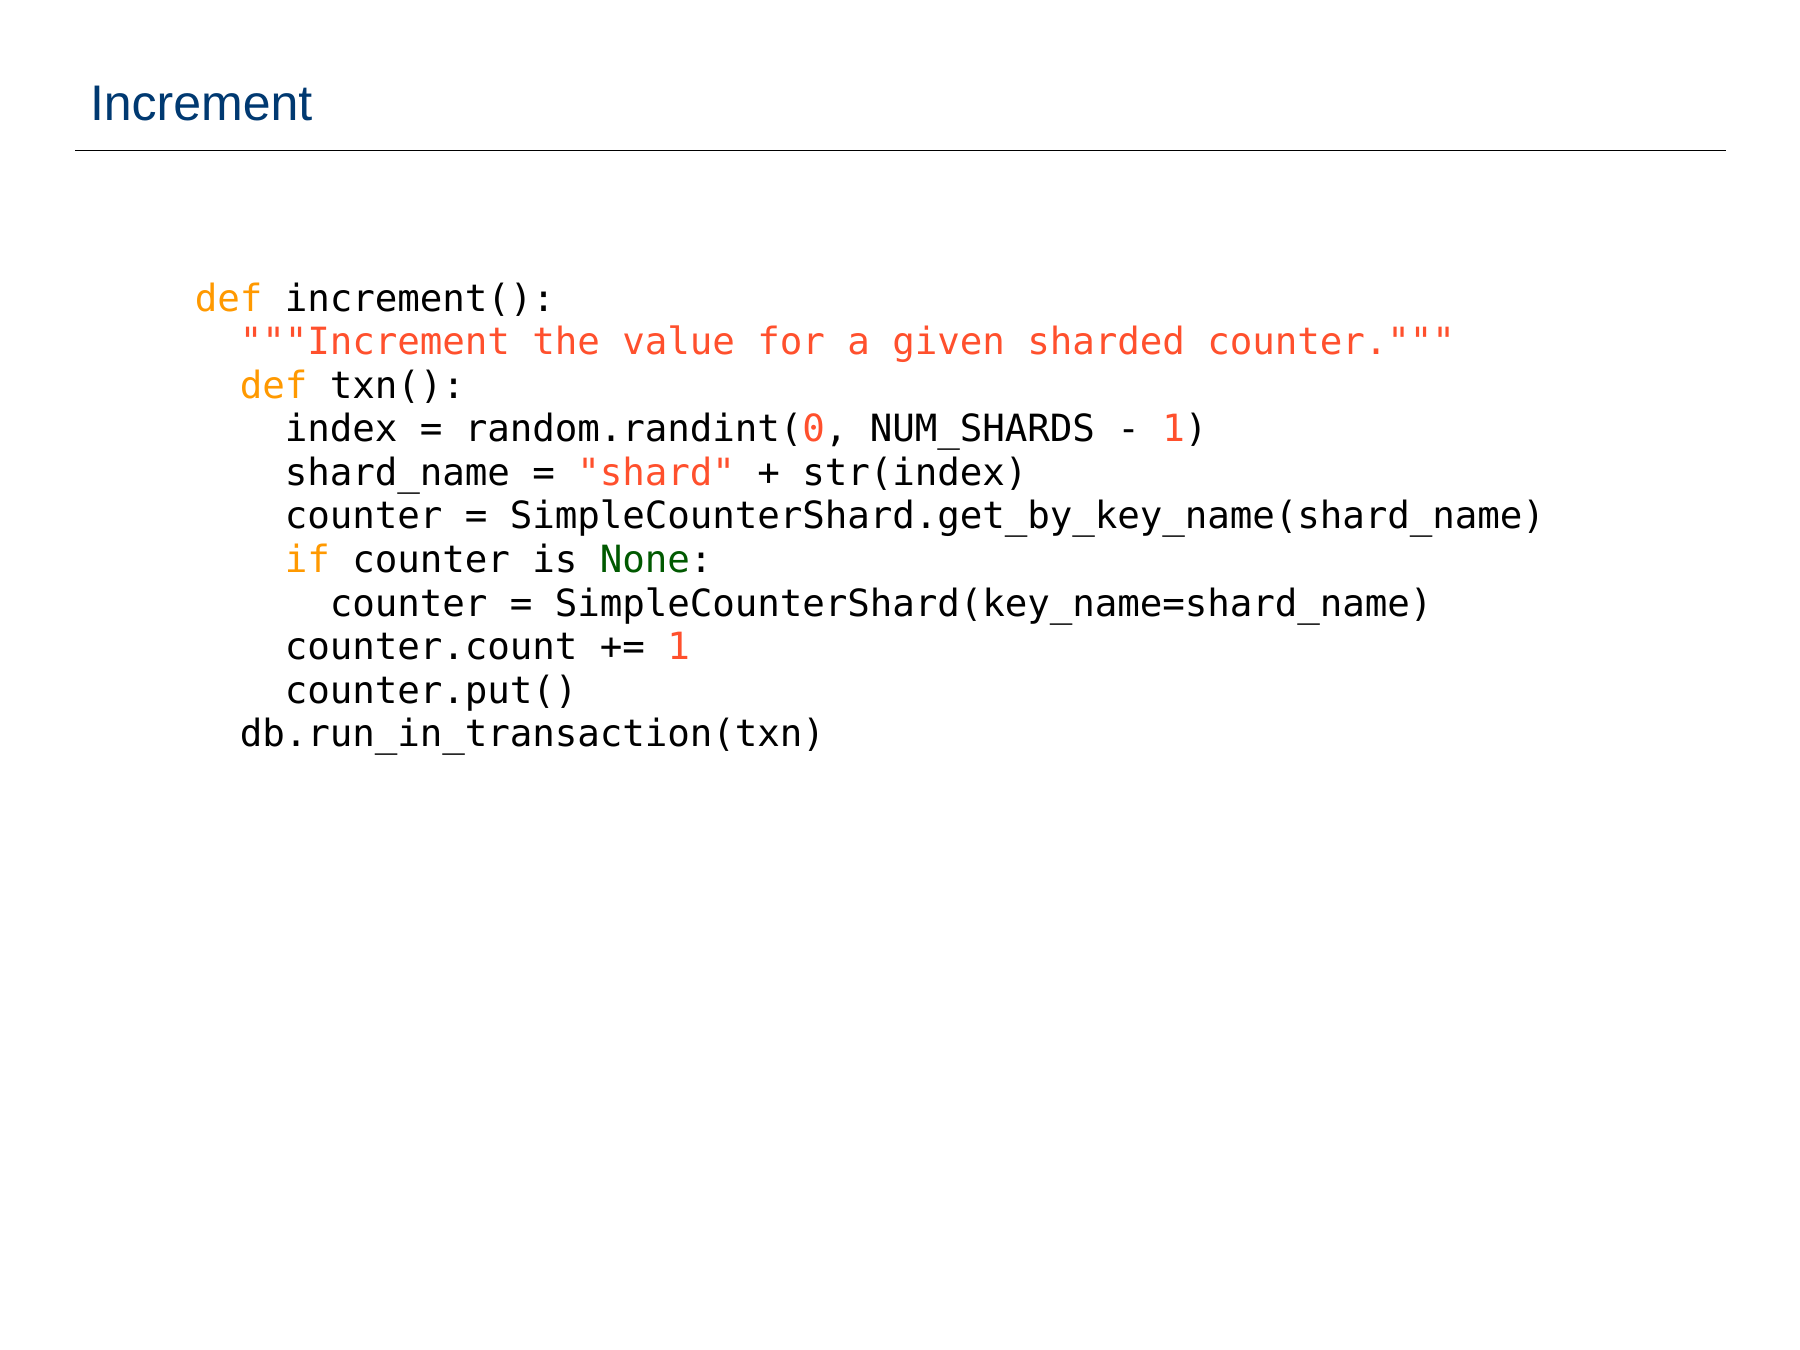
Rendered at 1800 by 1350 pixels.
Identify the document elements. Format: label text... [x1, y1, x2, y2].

text_box def increment(): """Increment the value for a given sharded counter.""" def txn(): index = random.randint(0, NUM_SHARDS - 1) shard_name = "shard" + str(index) counter = SimpleCounterShard.get_by_key_name(shard_name) if counter is None: counter = SimpleCounterShard(key_name=shard_name) counter.count += 1 counter.put() db.run_in_transaction(txn) [180, 269, 1560, 1201]
title Increment [90, 61, 1710, 150]
